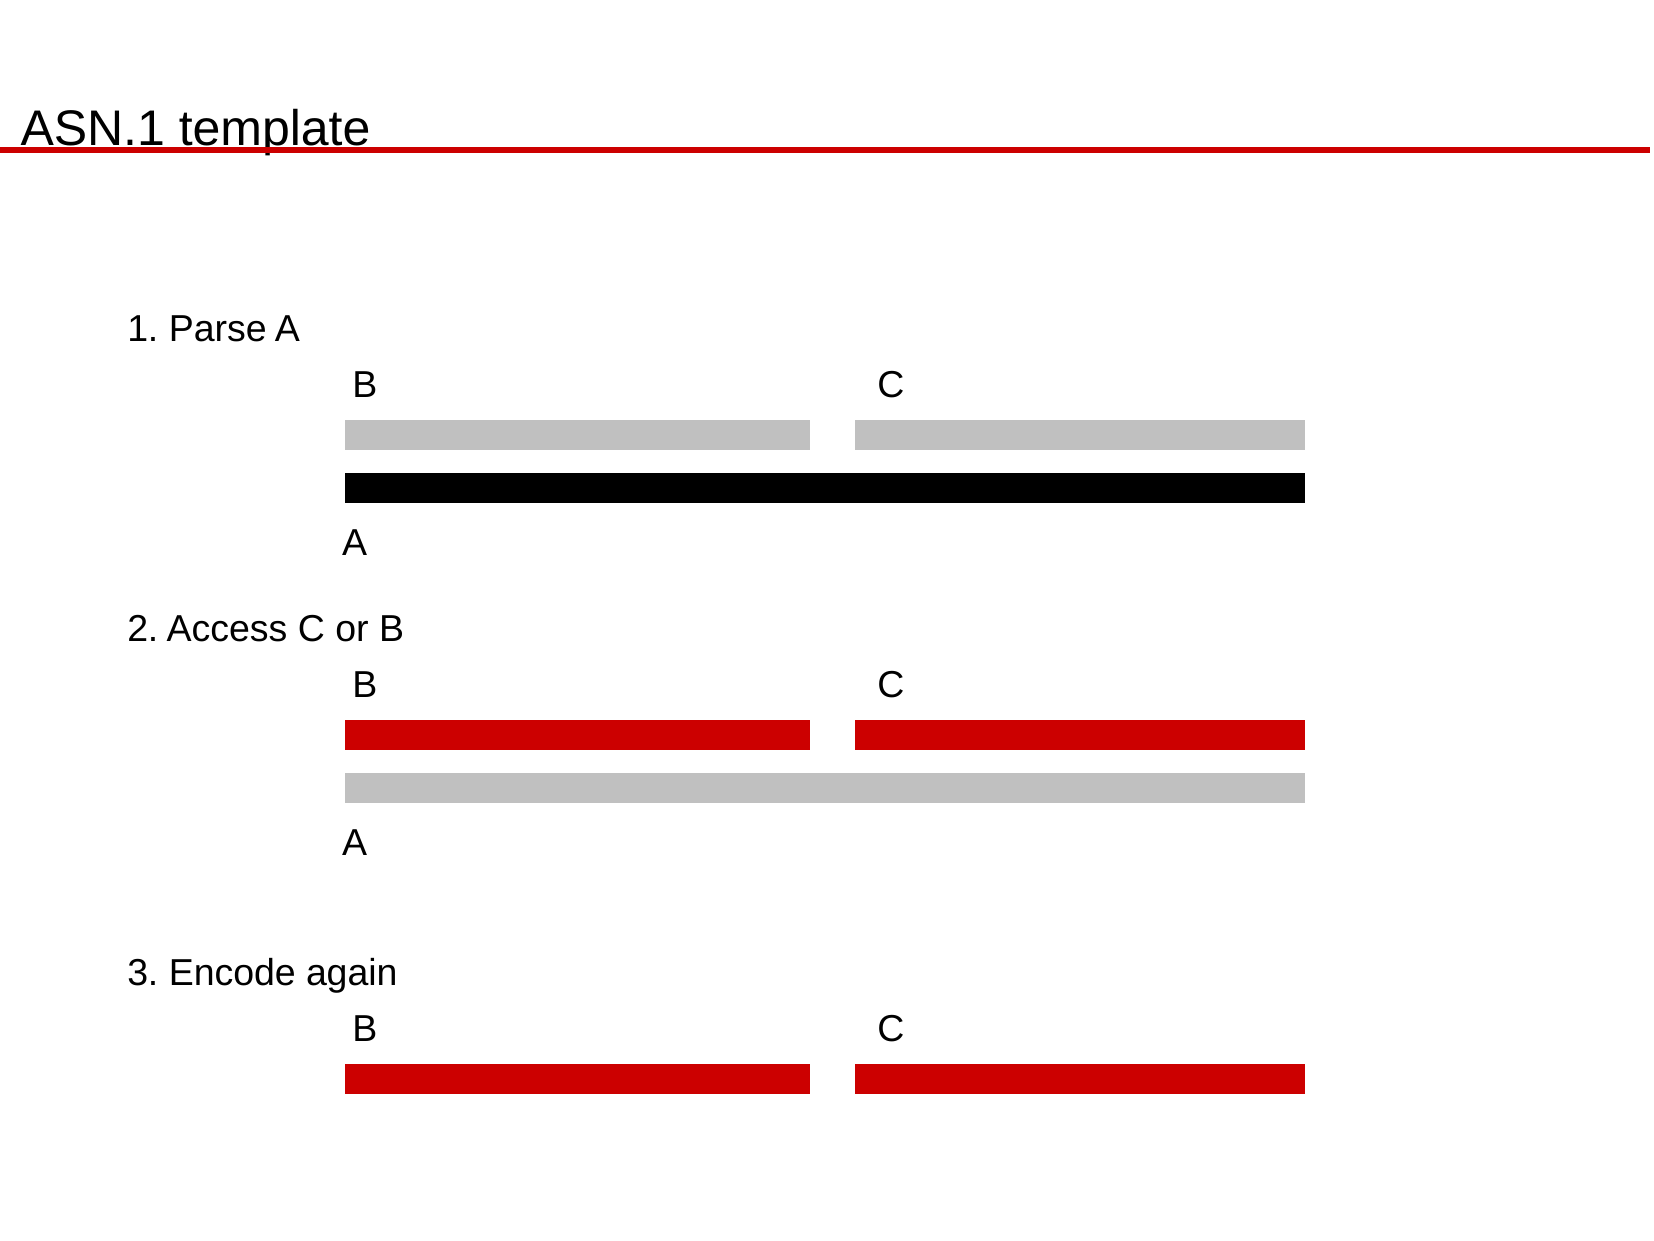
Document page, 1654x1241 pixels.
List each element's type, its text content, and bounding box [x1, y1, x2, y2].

text_box 1. Parse A [112, 300, 488, 357]
text_box C [862, 655, 920, 713]
subtitle [0, 0, 1654, 147]
text_box A [327, 514, 382, 572]
subtitle [0, 153, 1654, 1241]
text_box B [337, 1002, 393, 1057]
text_box ASN.1 template [5, 92, 1654, 331]
text_box C [862, 1000, 920, 1057]
text_box B [337, 657, 393, 713]
text_box 2. Access C or B [112, 600, 488, 657]
text_box C [862, 355, 920, 413]
text_box B [337, 357, 393, 413]
text_box A [327, 814, 382, 872]
text_box 3. Encode again [112, 944, 488, 1002]
